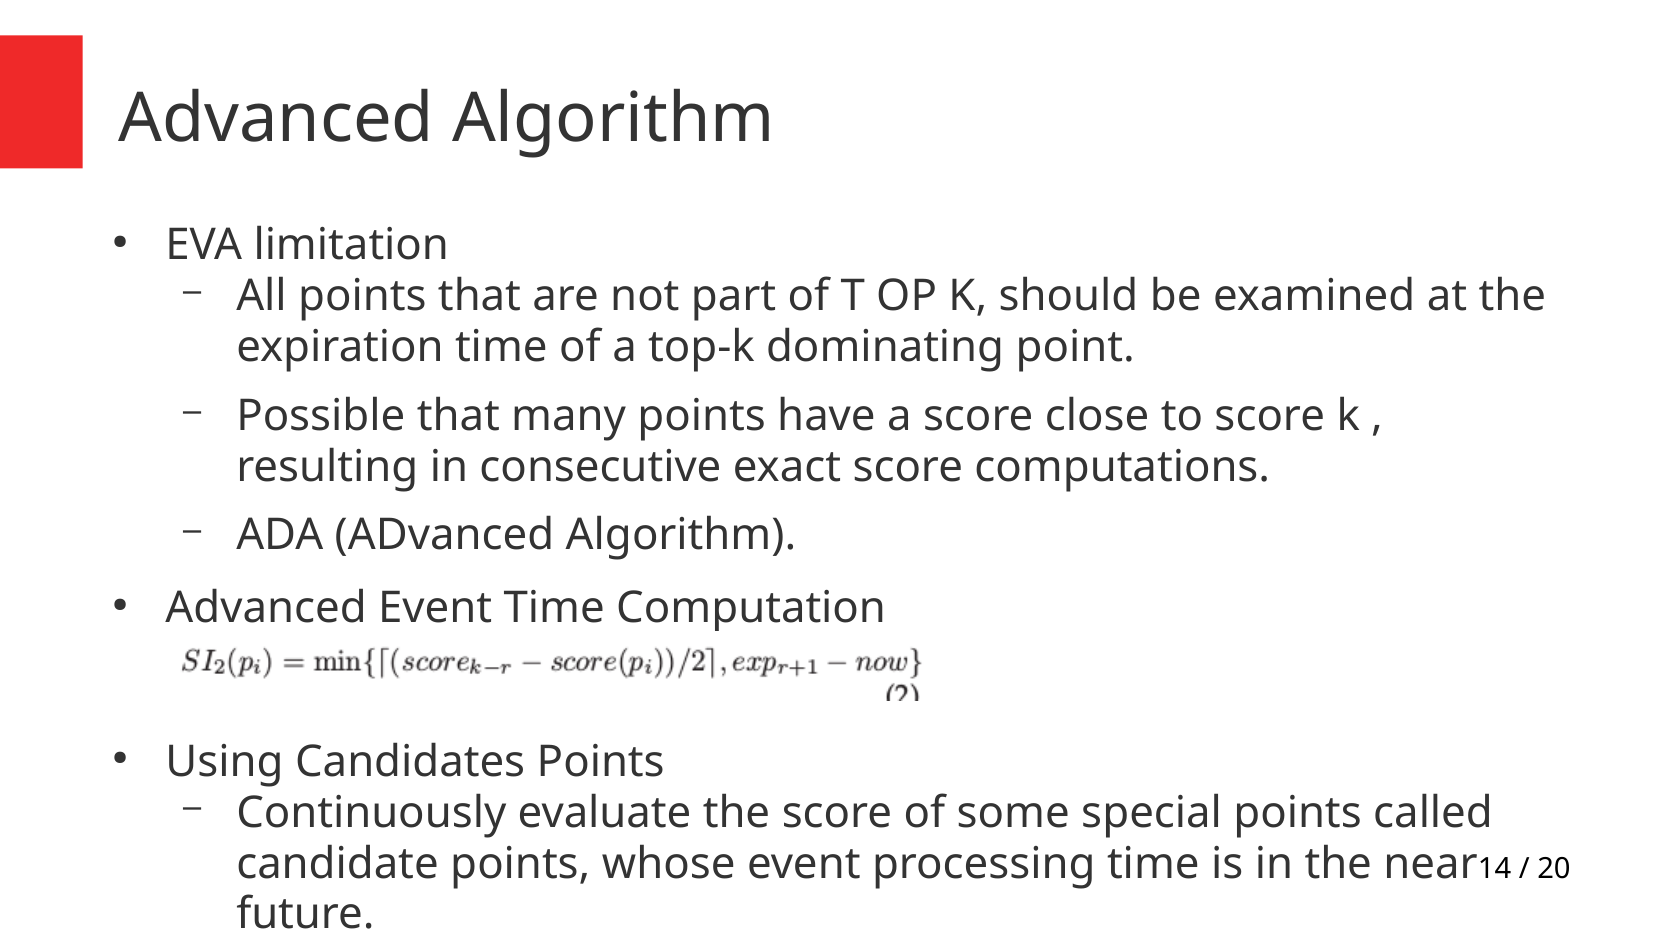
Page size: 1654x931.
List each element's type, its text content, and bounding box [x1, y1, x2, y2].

list EVA limitation All points that are not part of T OP K, should be examined at the expiration time of a top-k dominating point. Possible that many points have a score close to score k , resulting in consecutive exact score computations. ADA (ADvanced Algorithm). [94, 221, 1571, 470]
list Advanced Event Time Computation Using Candidates Points Continuously evaluate the score of some special points called candidate points, whose event processing time is in the near future. [94, 584, 1571, 833]
picture [170, 631, 934, 701]
title Advanced Algorithm [118, 37, 1571, 193]
